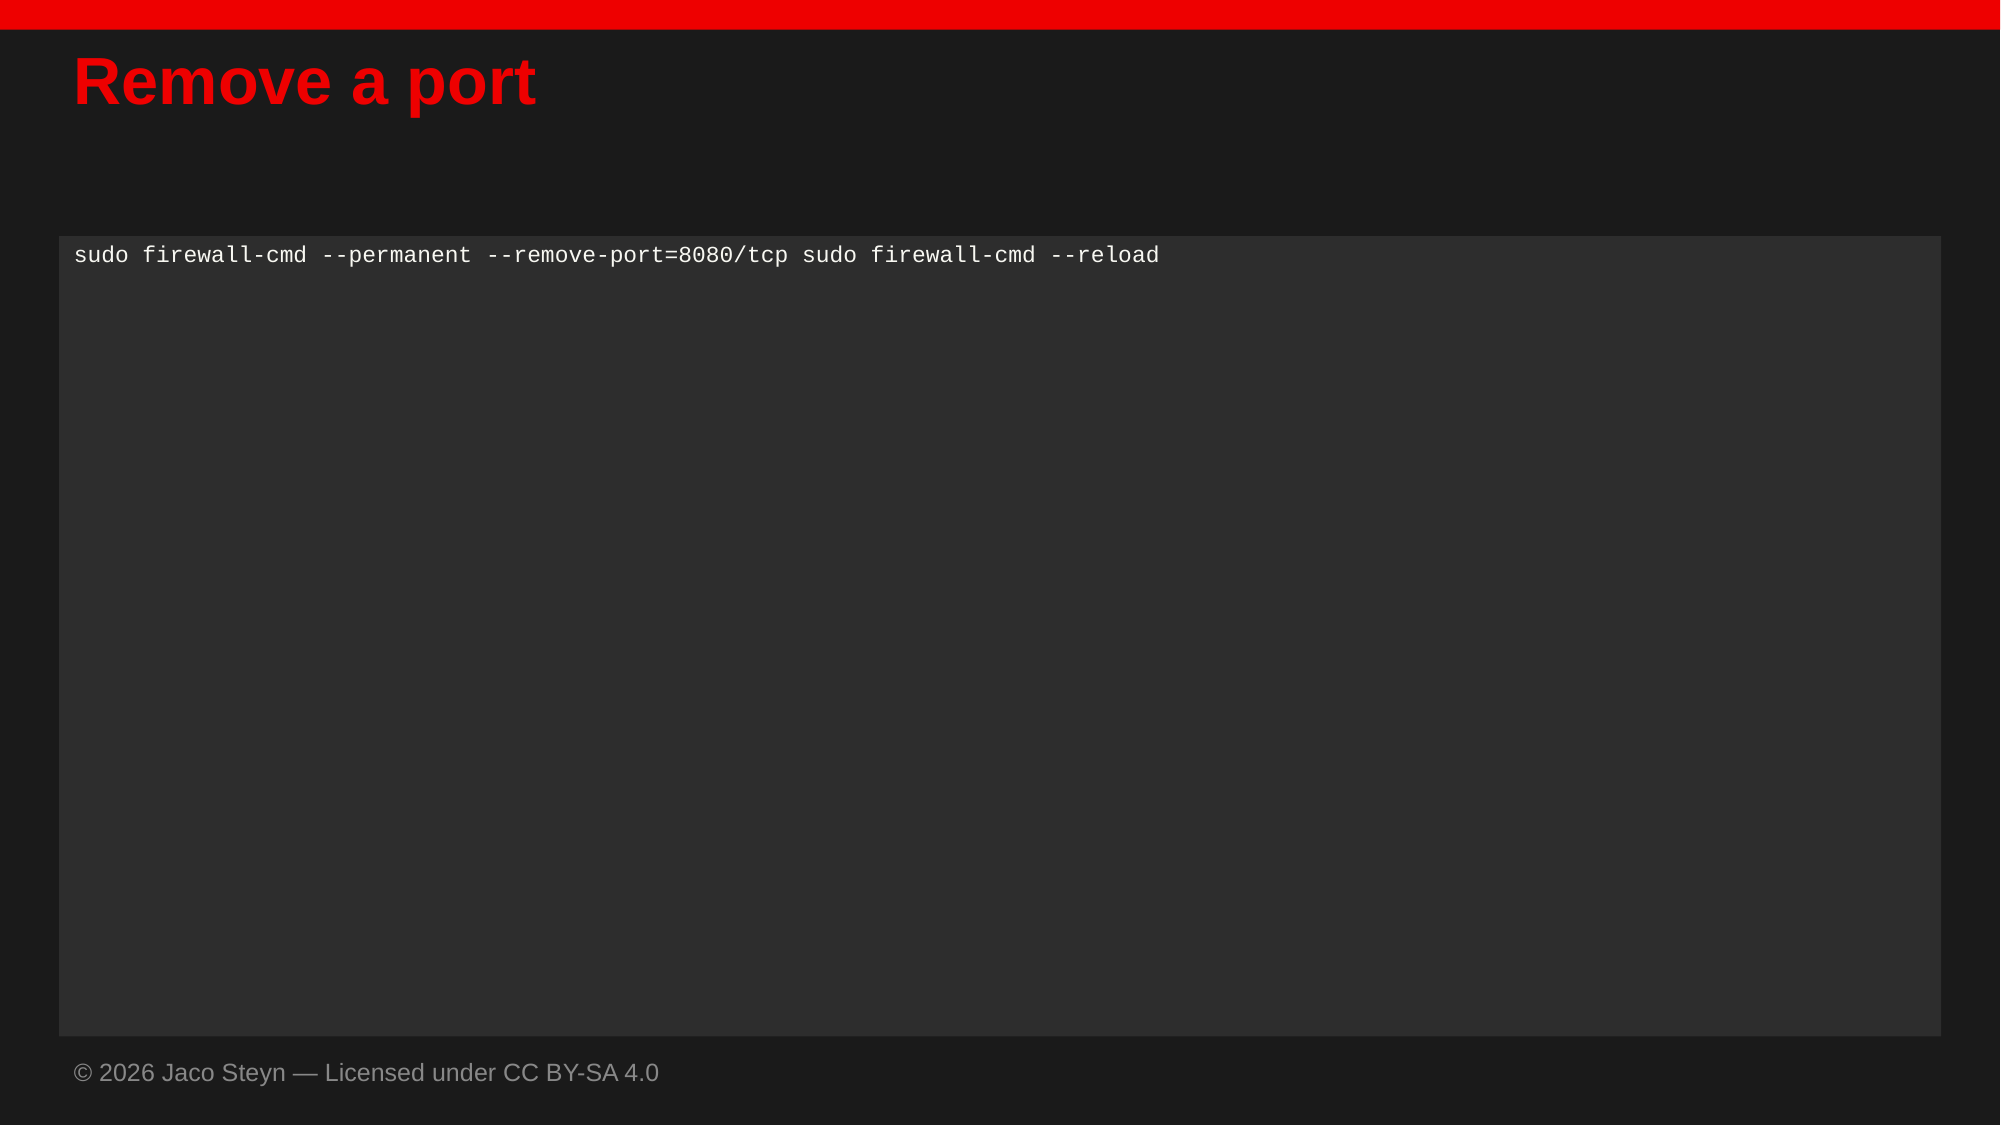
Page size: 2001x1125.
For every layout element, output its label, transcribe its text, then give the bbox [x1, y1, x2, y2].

text_box [0, 0, 2001, 30]
text_box © 2026 Jaco Steyn — Licensed under CC BY-SA 4.0 [59, 1051, 1942, 1093]
text_box Remove a port [59, 36, 1942, 208]
text_box sudo firewall-cmd --permanent --remove-port=8080/tcp sudo firewall-cmd --reload [59, 236, 1942, 1037]
